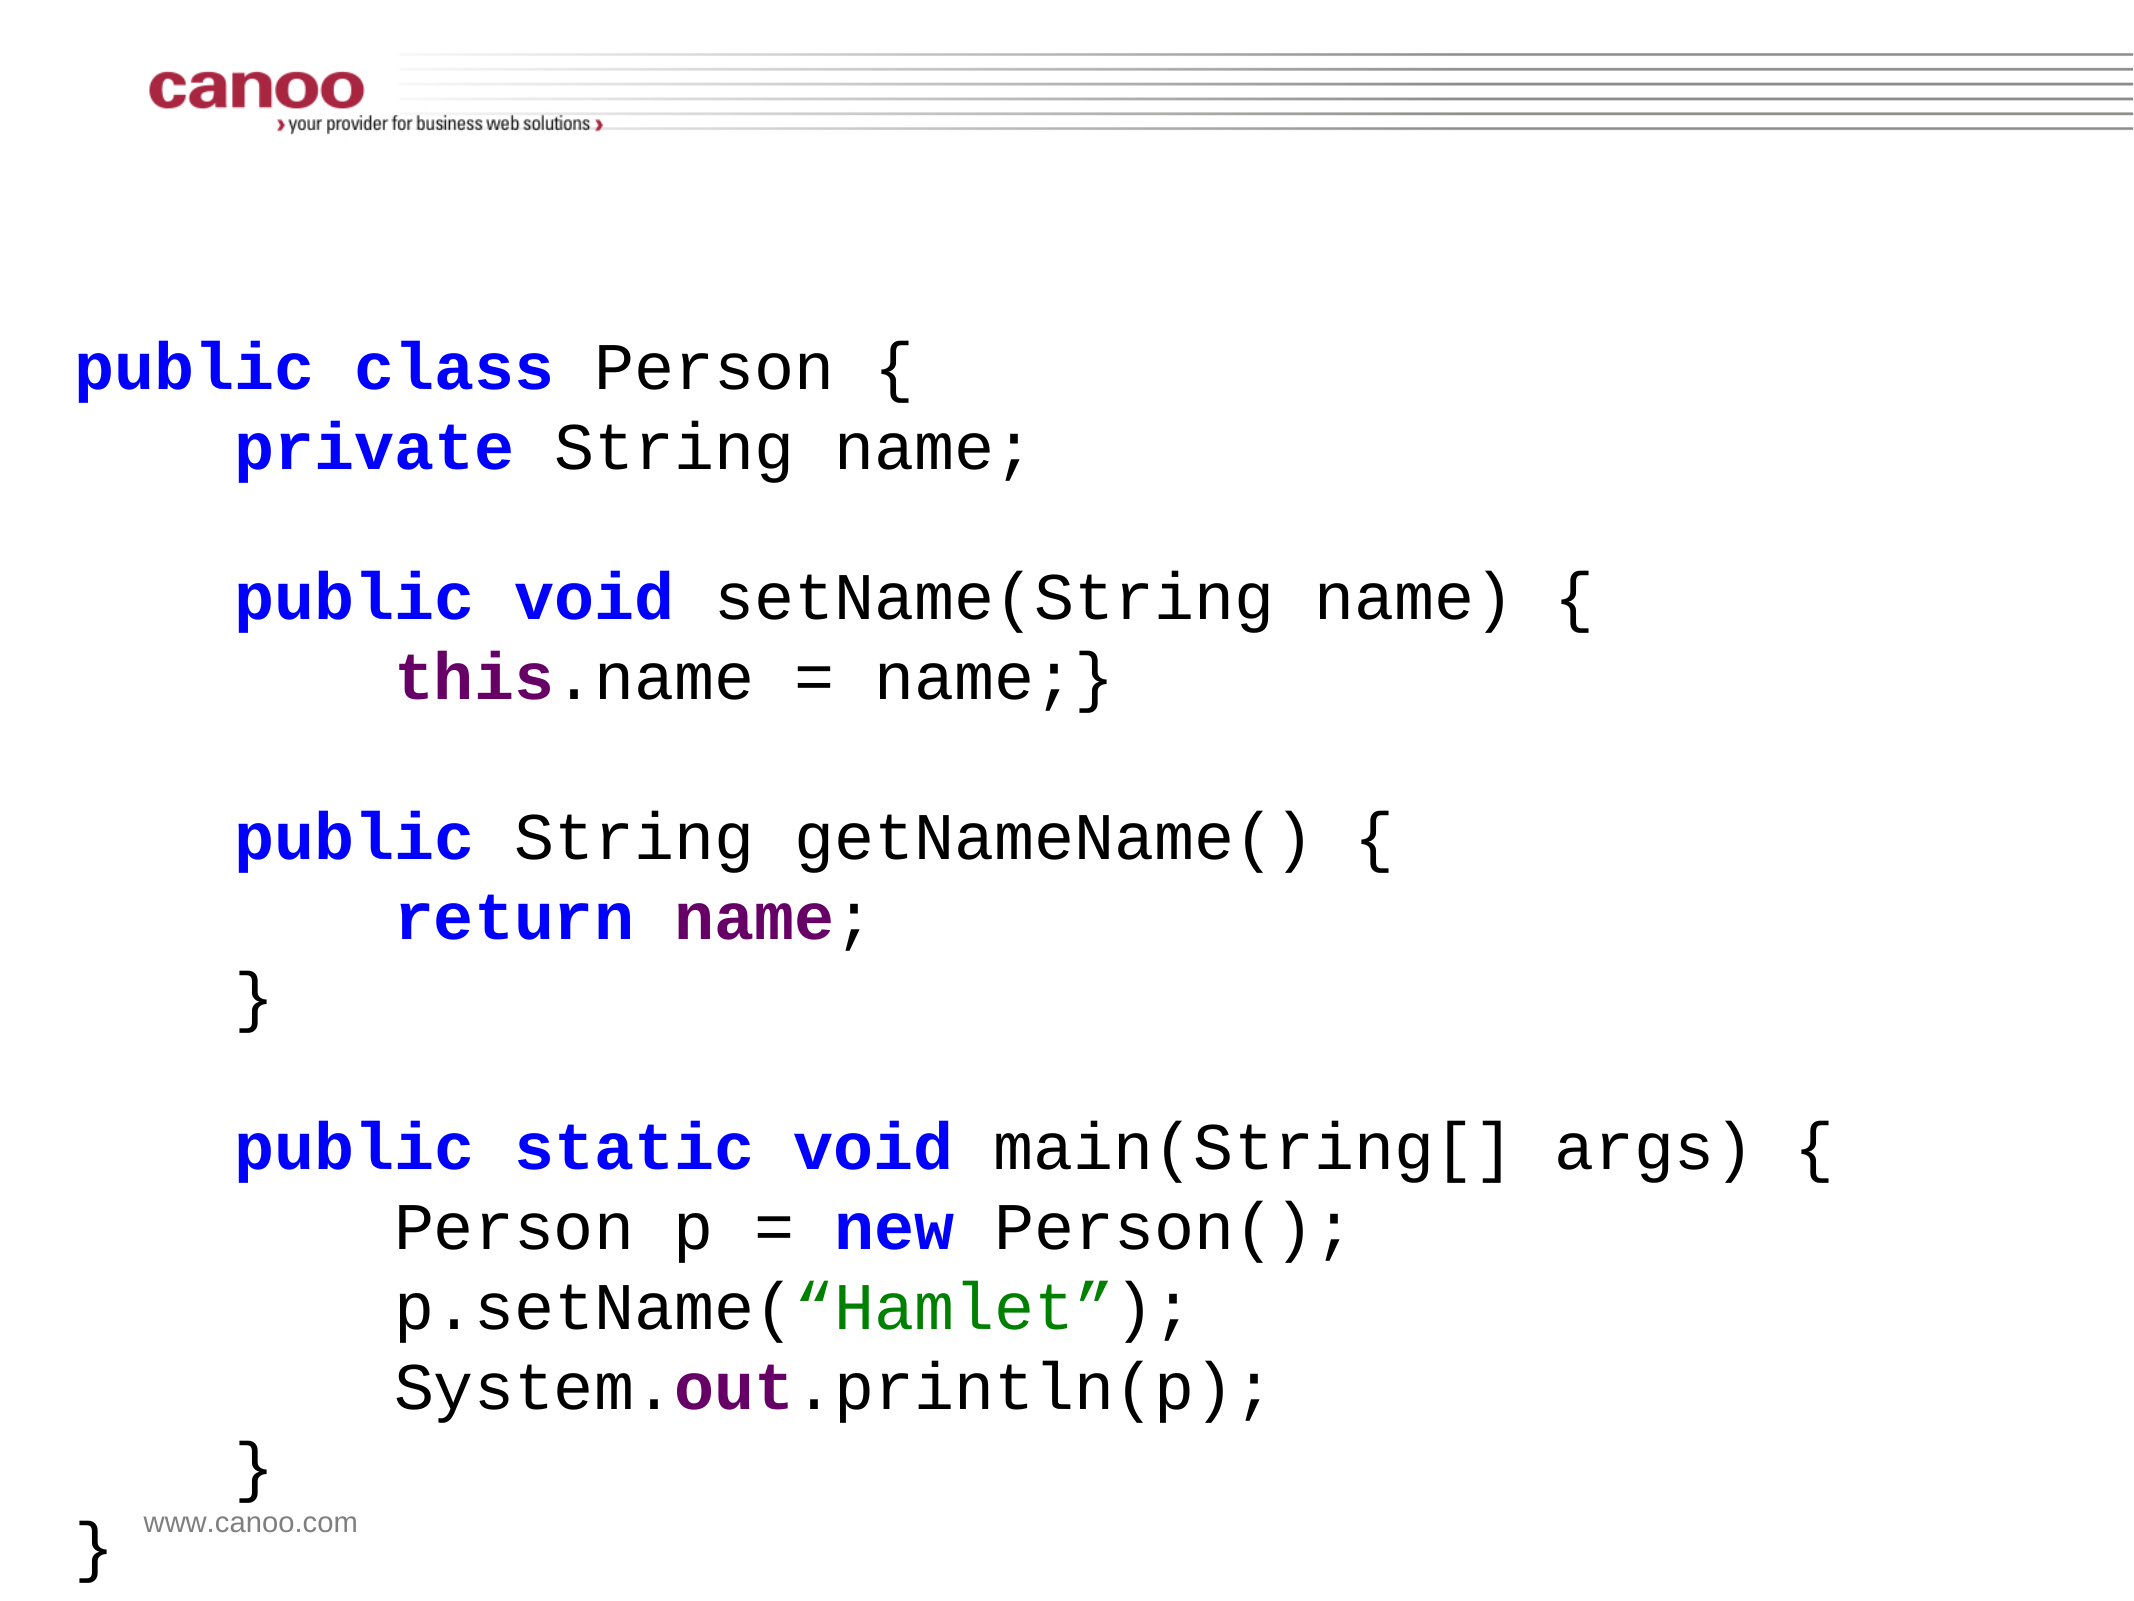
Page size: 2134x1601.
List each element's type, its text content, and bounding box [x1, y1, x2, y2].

text_box public class Person { private String name; public void setName(String name) { this.name = name;} public String getNameName() { return name; } public static void main(String[] args) { Person p = new Person(); p.setName(“Hamlet”); System.out.println(p); } } [59, 315, 2101, 1589]
picture [0, 21, 2134, 188]
